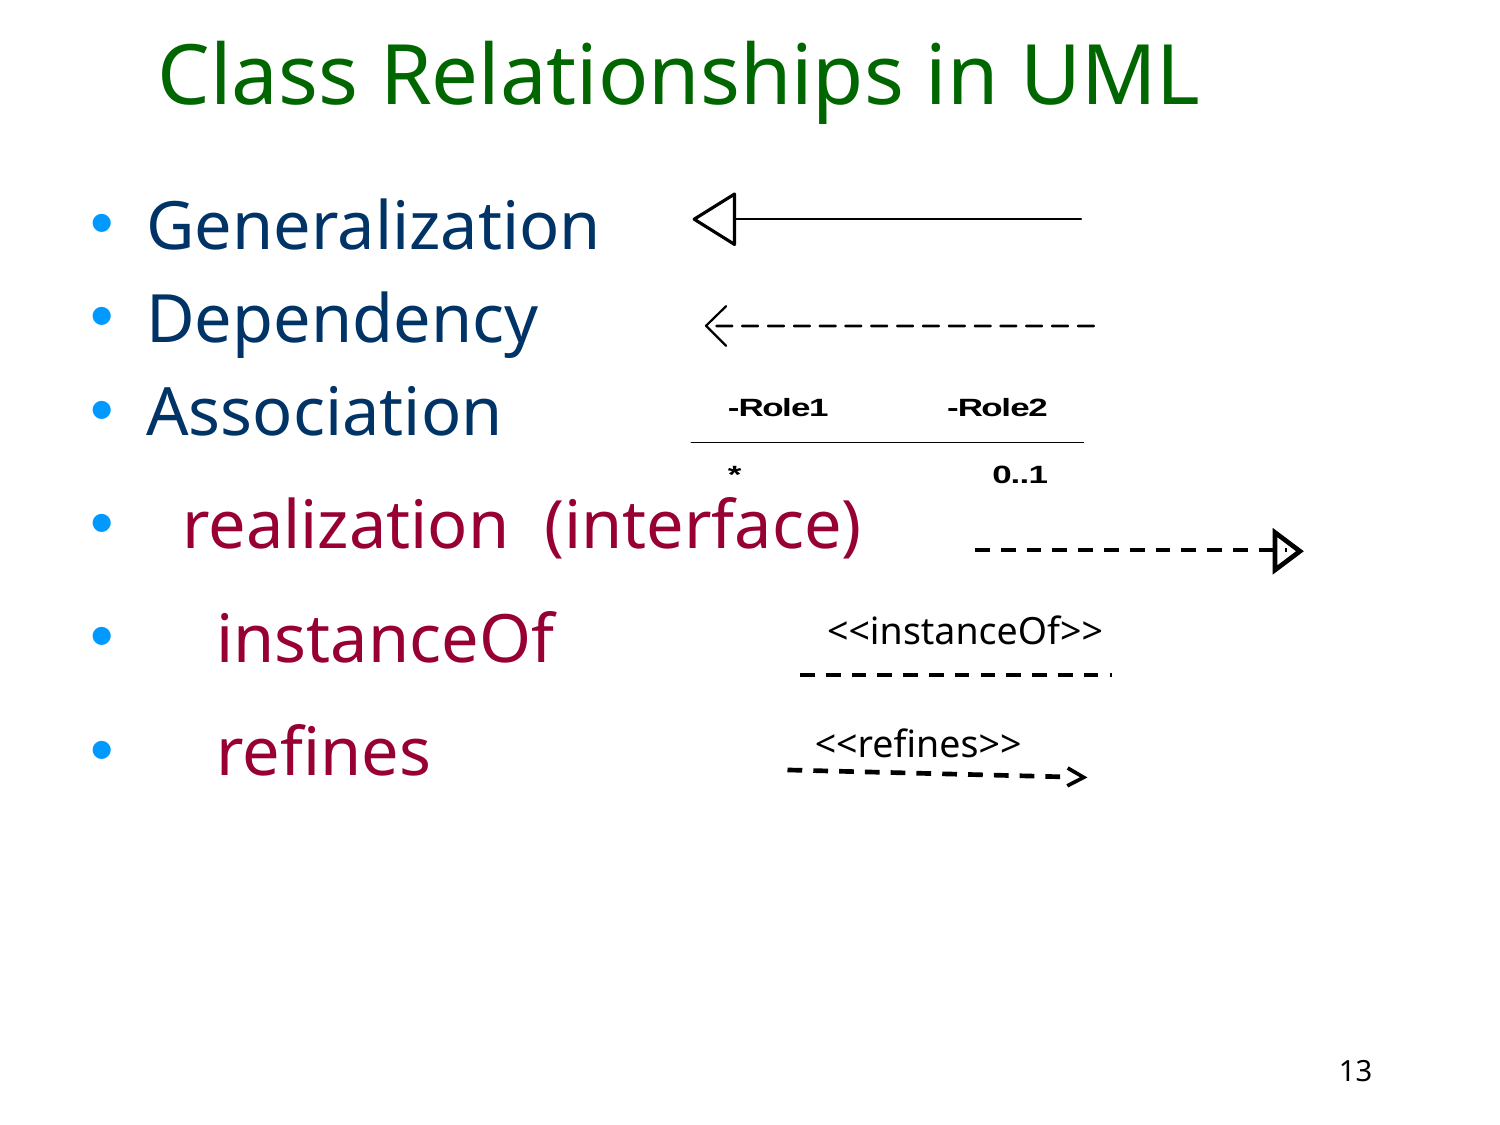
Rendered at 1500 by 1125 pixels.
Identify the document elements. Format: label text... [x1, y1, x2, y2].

chart [687, 187, 1088, 252]
text_box <<instanceOf>> [812, 599, 1175, 660]
chart [699, 299, 1100, 353]
text_box <<refines>> [799, 712, 1163, 773]
list Generalization Dependency Association realization (interface) instanceOf refines [75, 174, 1406, 863]
slide_number <number> [1074, 1025, 1388, 1100]
title Class Relationships in UML [142, 12, 1482, 129]
chart [687, 387, 1088, 494]
